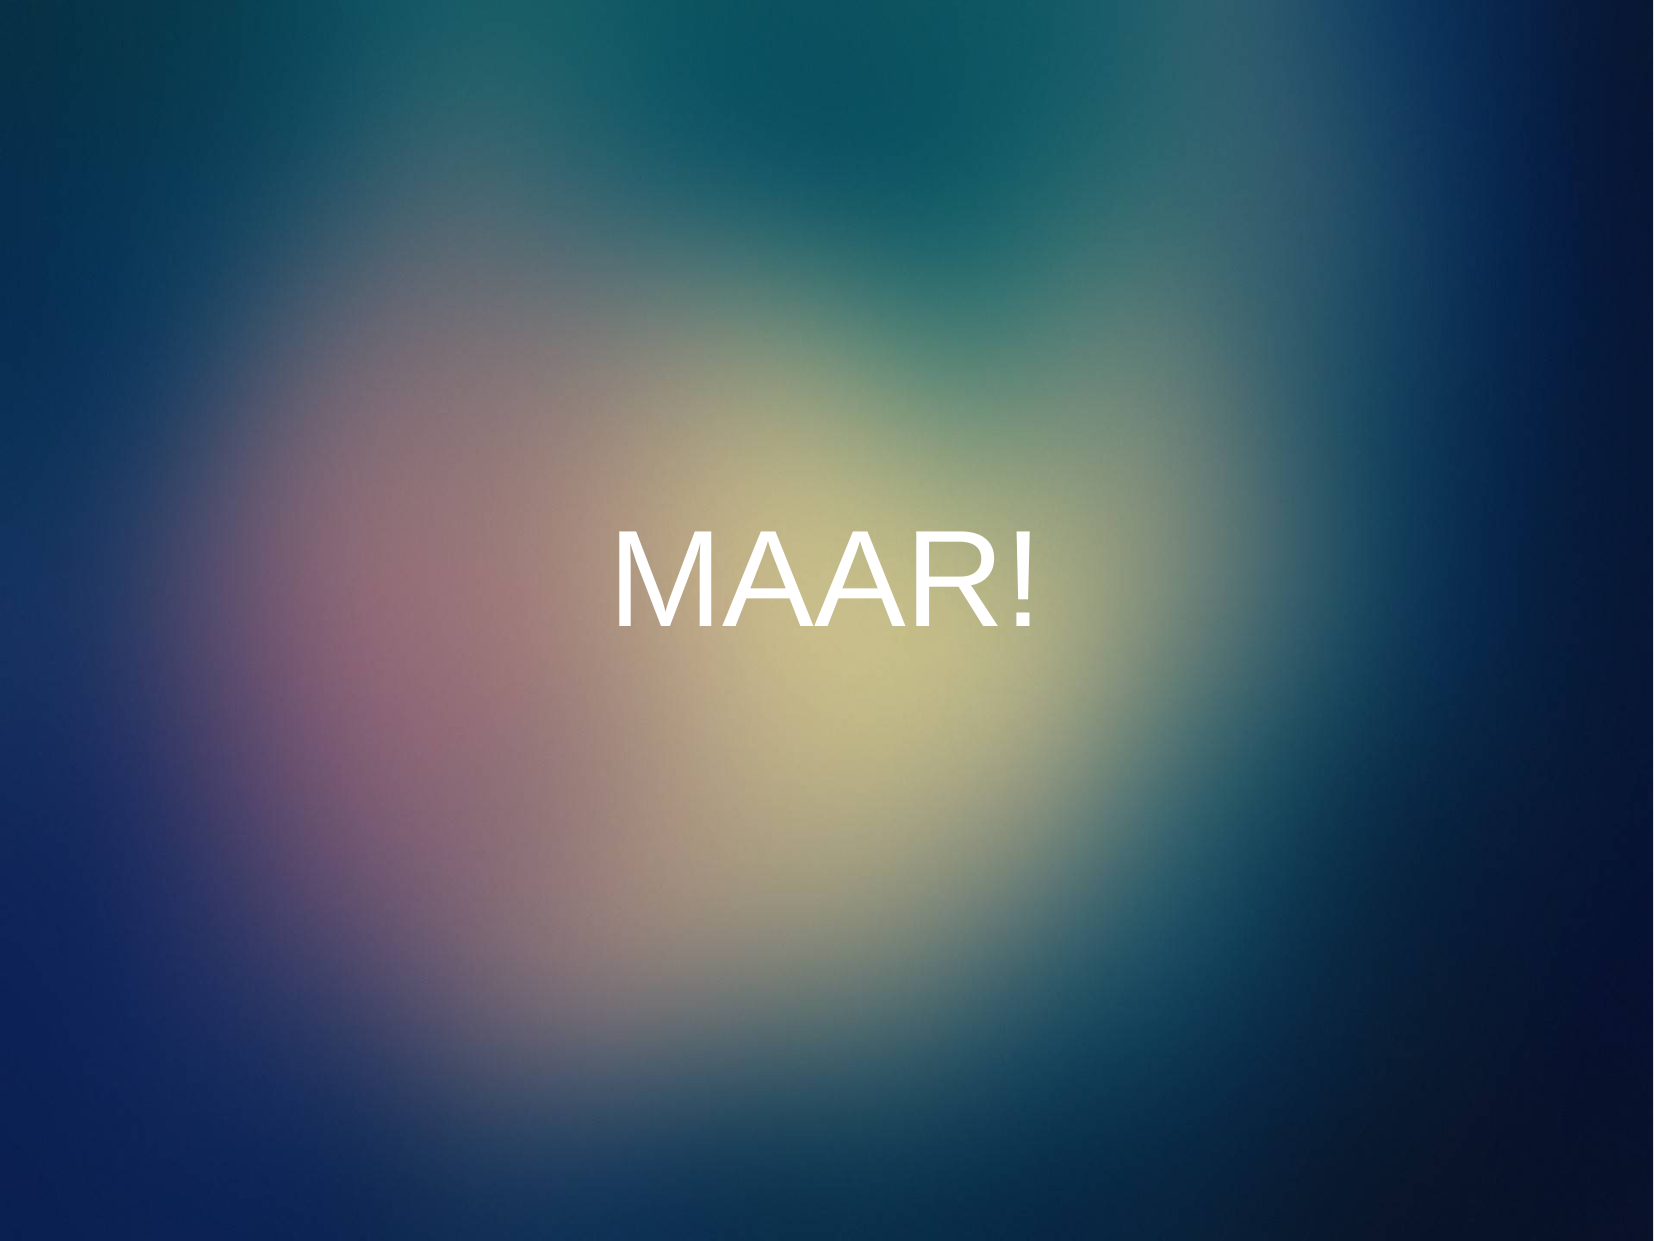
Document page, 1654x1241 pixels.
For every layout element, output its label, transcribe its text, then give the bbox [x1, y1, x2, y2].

text_box MAAR! [61, 495, 1591, 818]
picture [0, 0, 1654, 1241]
